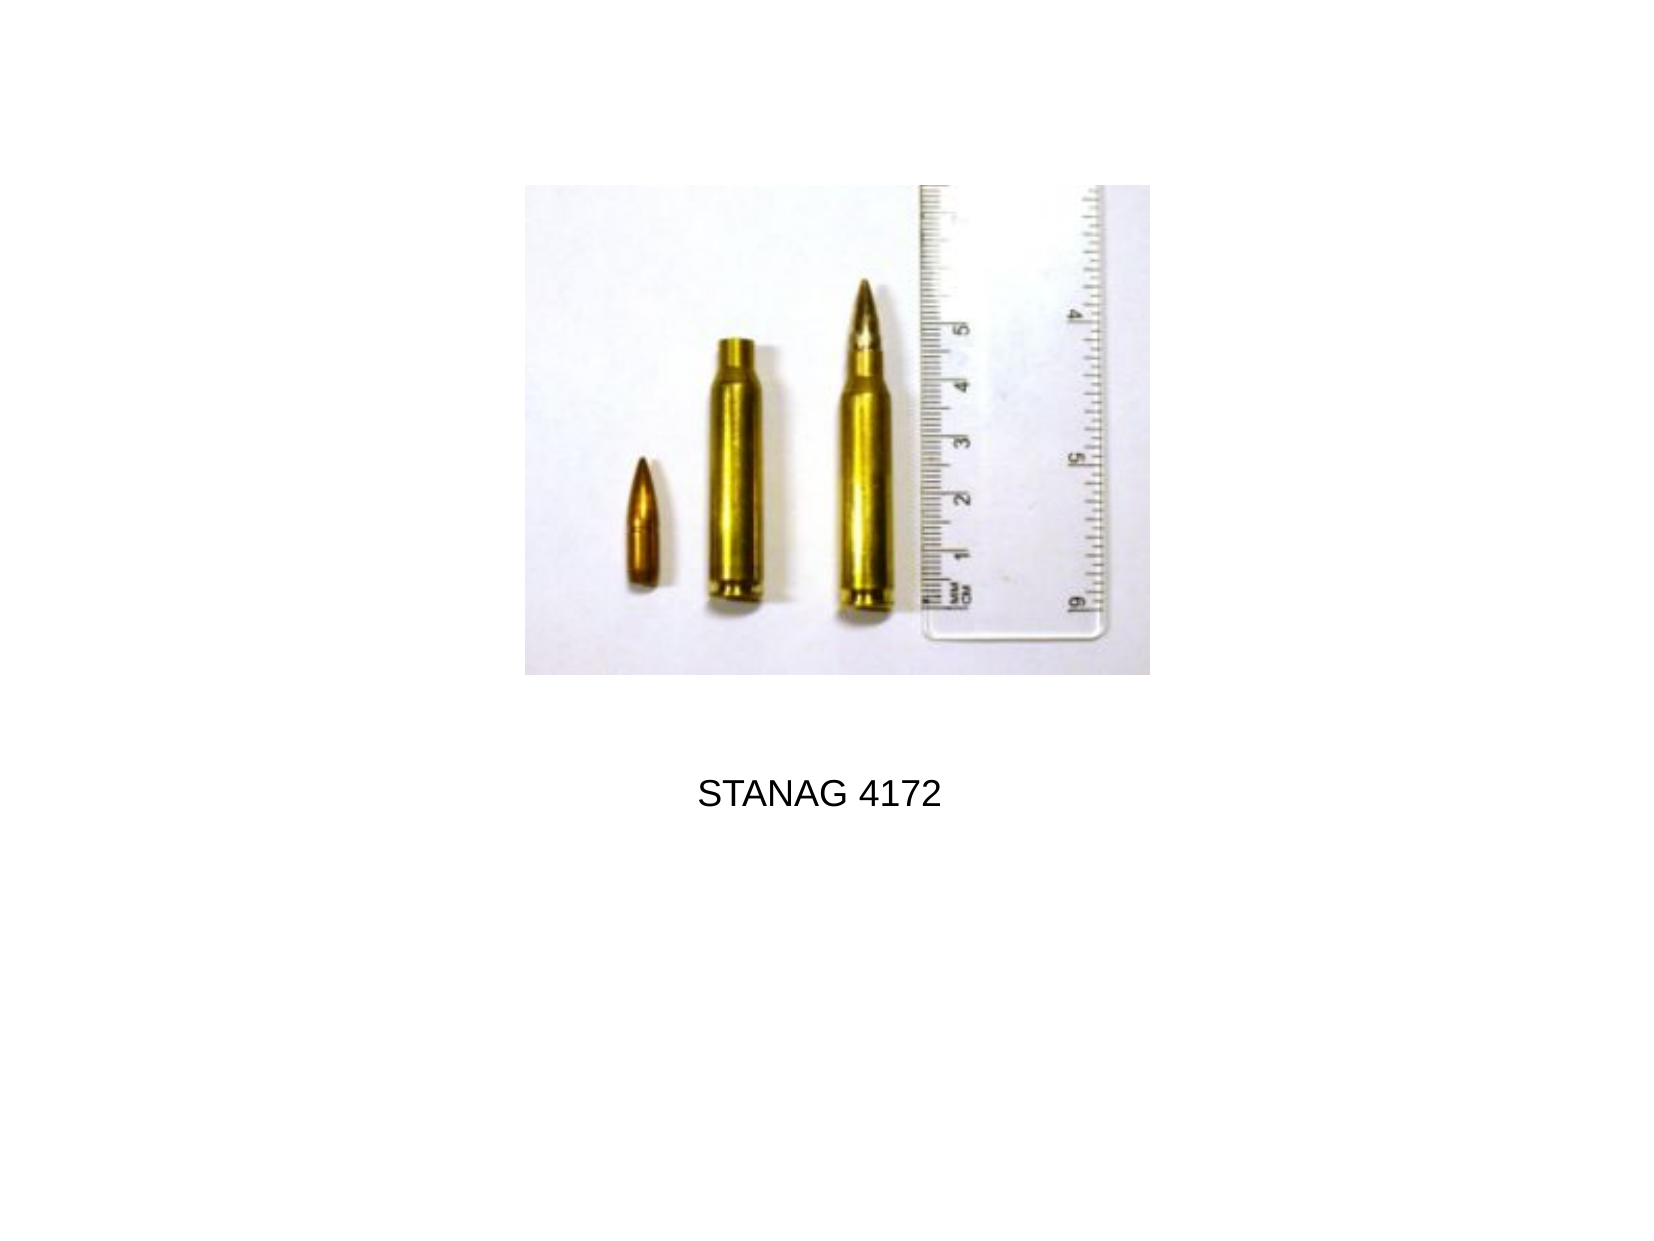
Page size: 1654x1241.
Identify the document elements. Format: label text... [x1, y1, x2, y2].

picture [525, 185, 1150, 676]
text_box STANAG 4172 [525, 765, 1141, 822]
